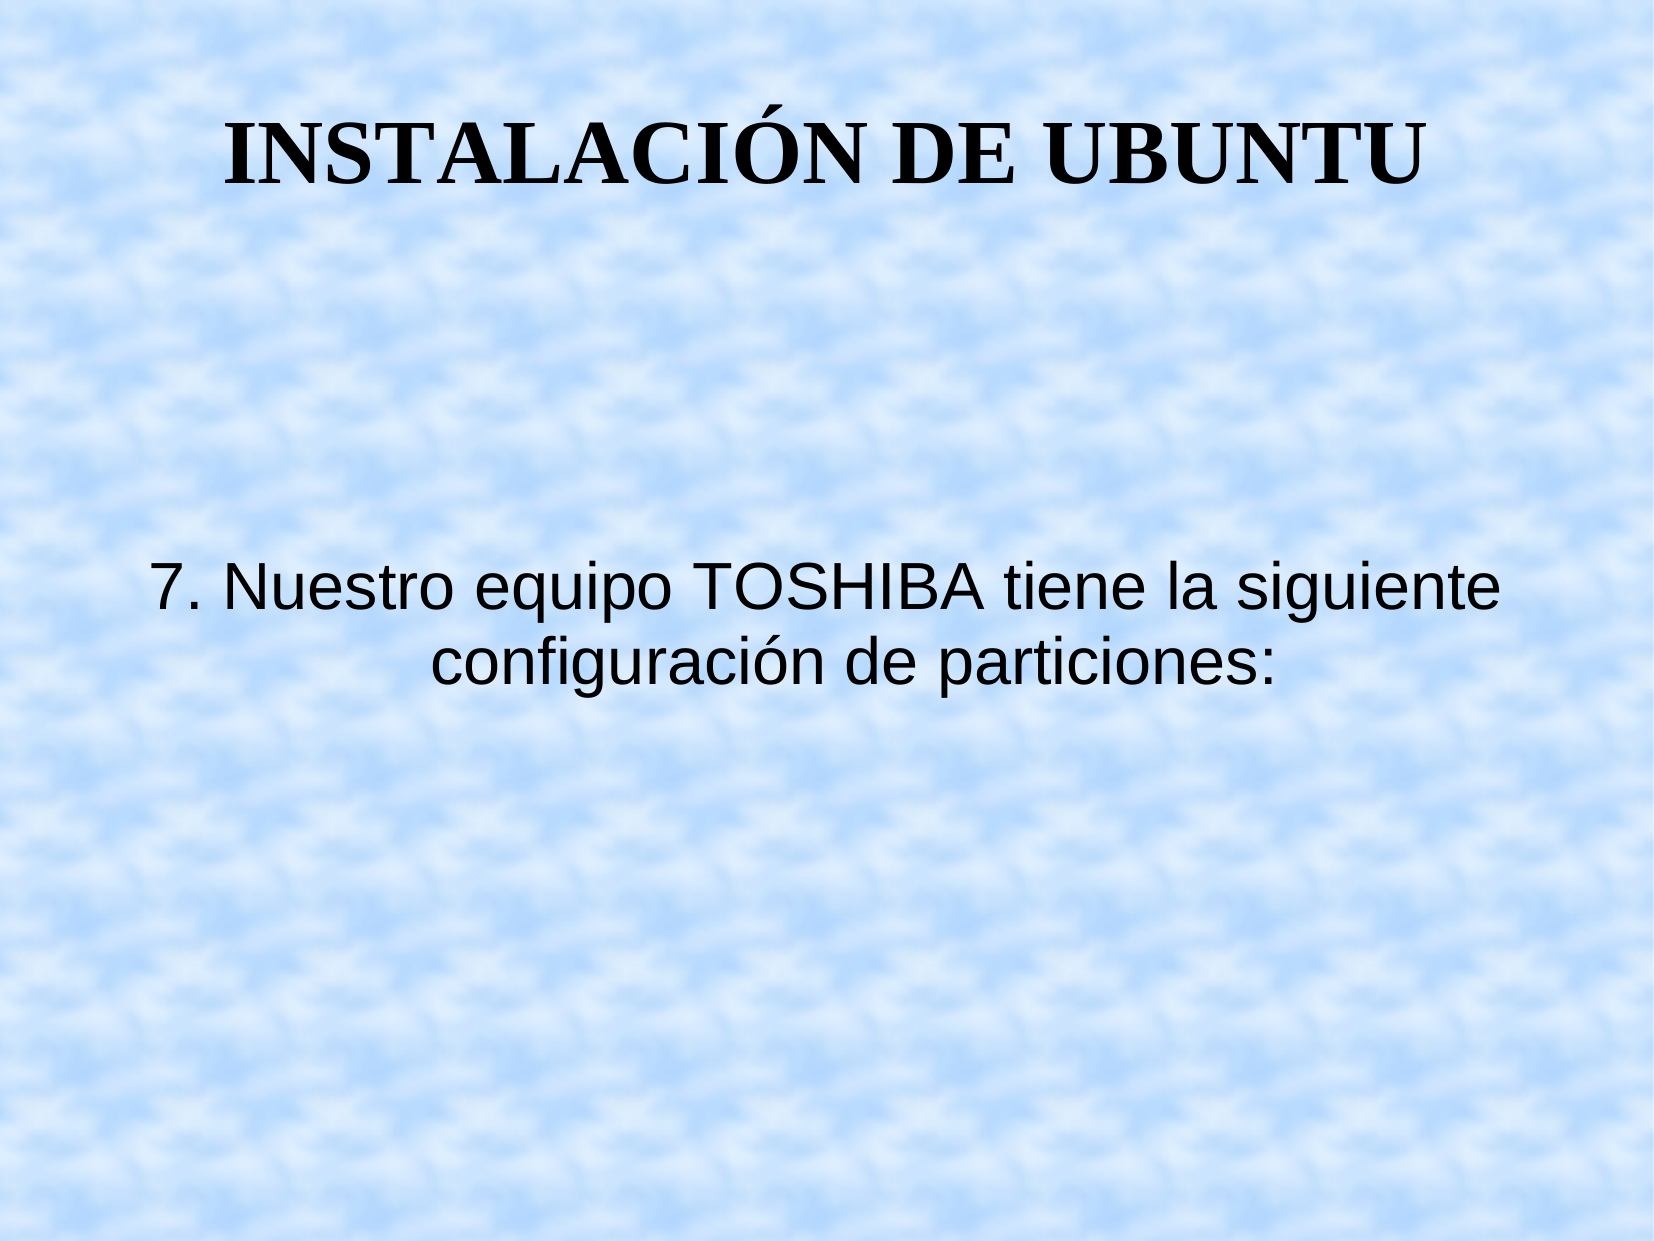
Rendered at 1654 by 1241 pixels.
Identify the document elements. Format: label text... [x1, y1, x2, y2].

subtitle 7. Nuestro equipo TOSHIBA tiene la siguiente configuración de particiones: [82, 297, 1571, 1102]
title INSTALACIÓN DE UBUNTU [82, 56, 1571, 249]
picture [0, 0, 1654, 1241]
